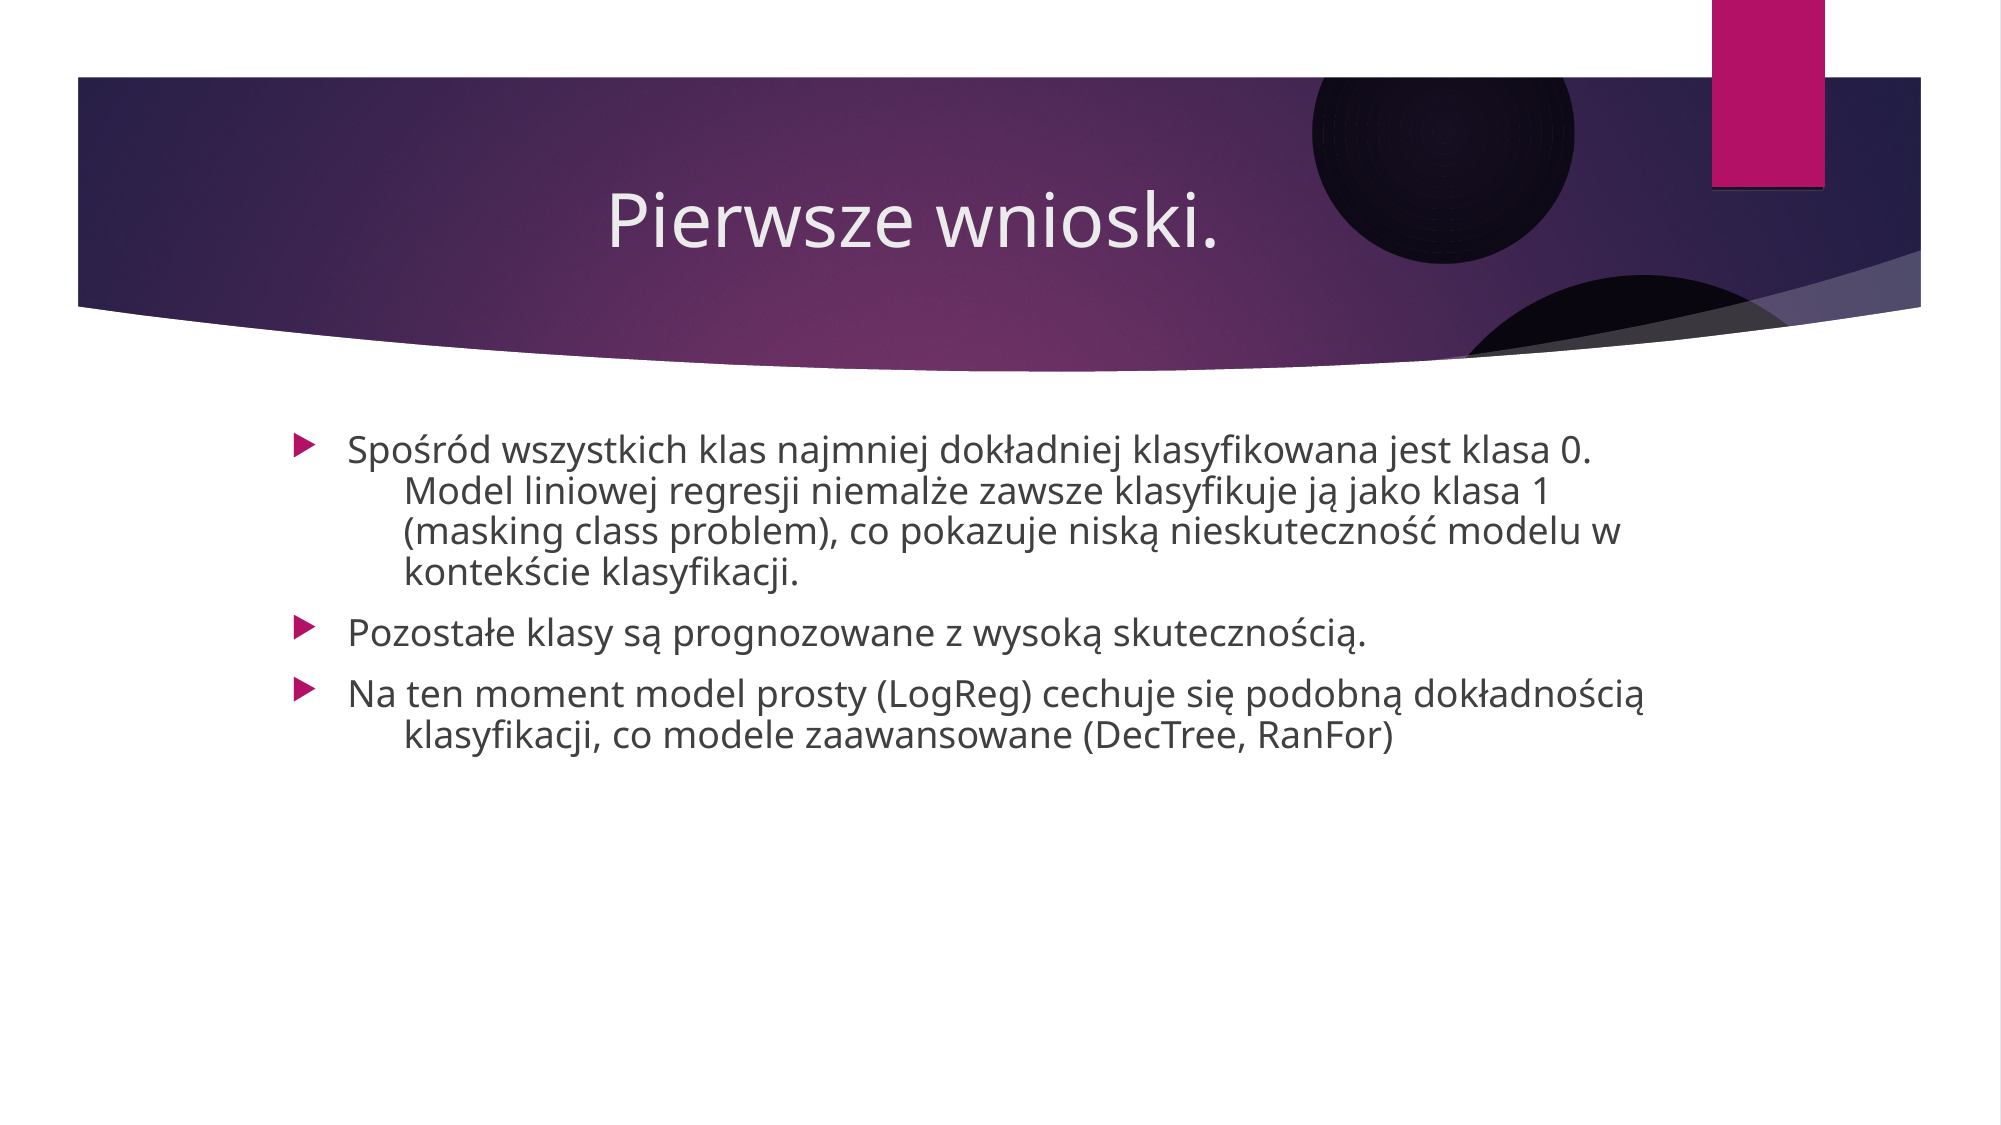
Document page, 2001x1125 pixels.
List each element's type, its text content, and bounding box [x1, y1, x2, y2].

list Spośród wszystkich klas najmniej dokładniej klasyfikowana jest klasa 0. Model liniowej regresji niemalże zawsze klasyfikuje ją jako klasa 1 (masking class problem), co pokazuje niską nieskuteczność modelu w kontekście klasyfikacji. Pozostałe klasy są prognozowane z wysoką skutecznością. Na ten moment model prosty (LogReg) cechuje się podobną dokładnością klasyfikacji, co modele zaawansowane (DecTree, RanFor) [276, 423, 1724, 773]
title Pierwsze wnioski. [562, 159, 1265, 276]
